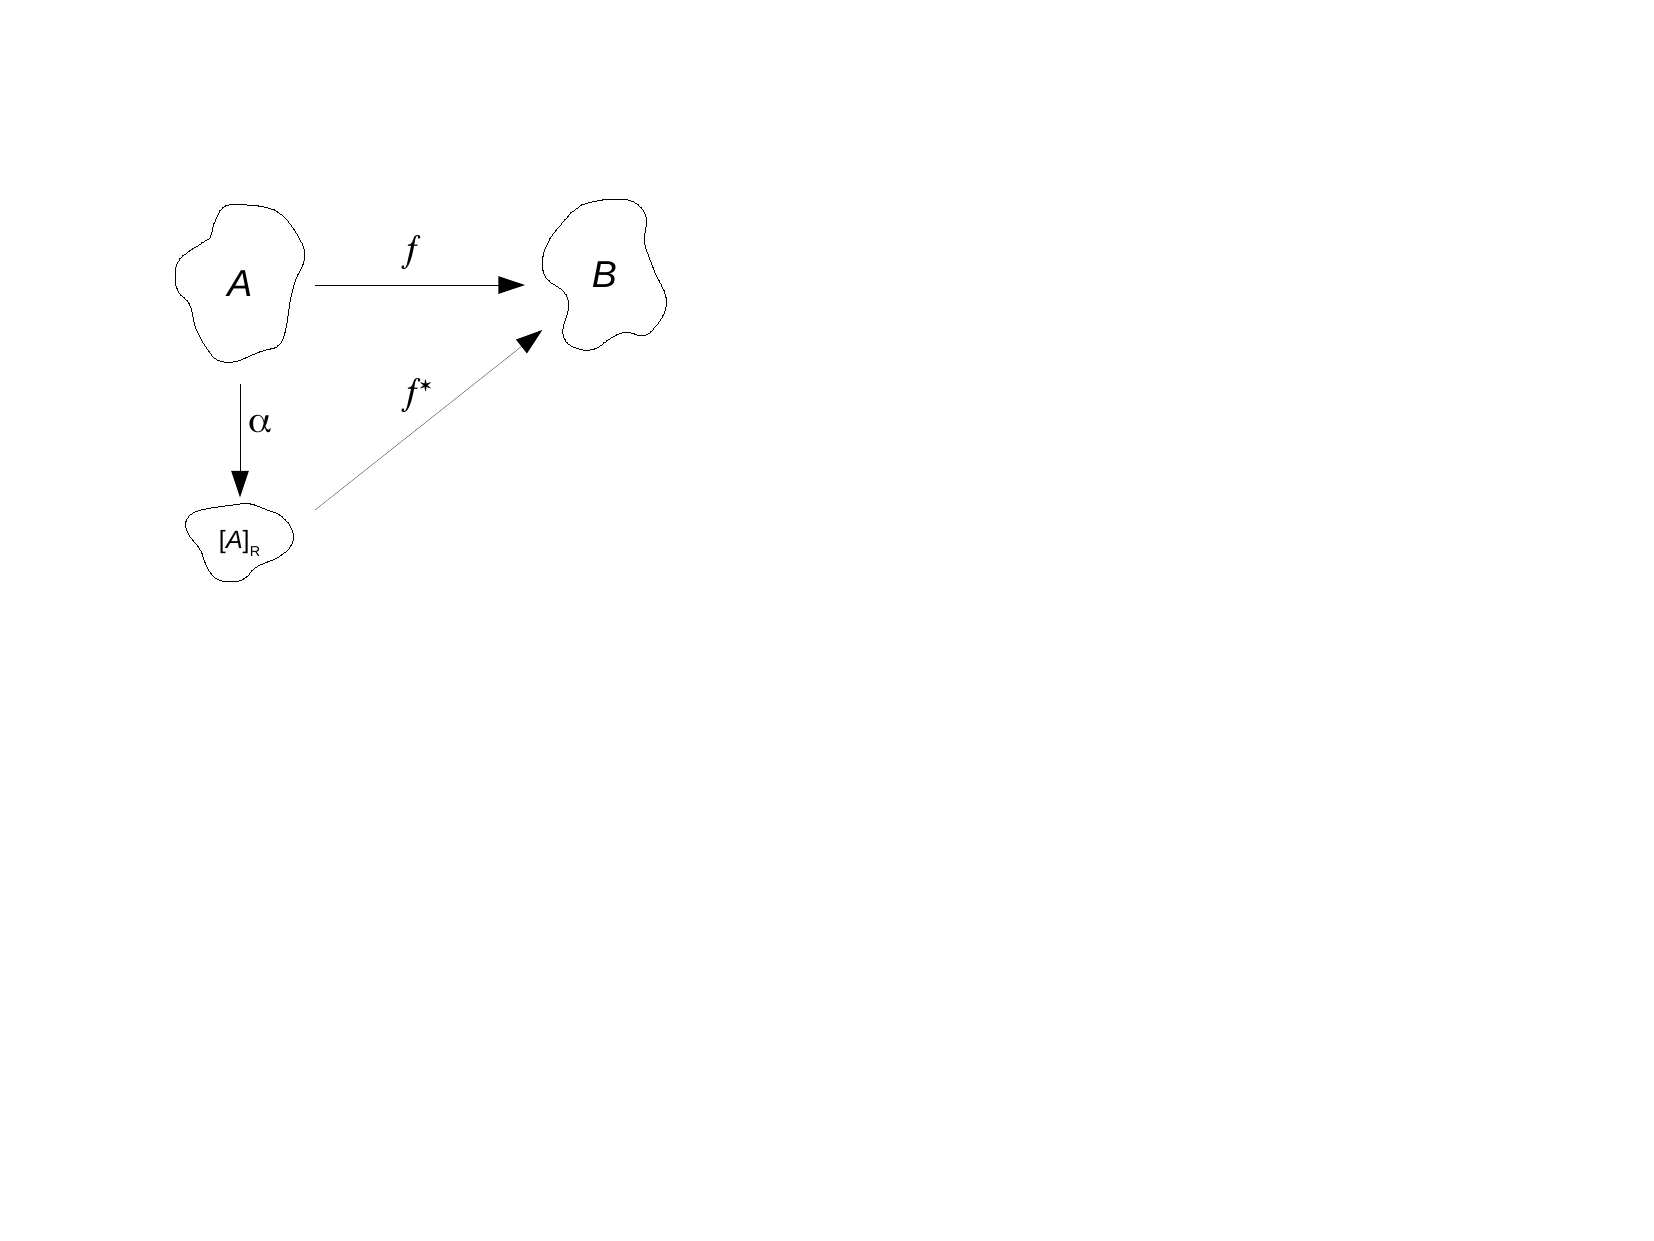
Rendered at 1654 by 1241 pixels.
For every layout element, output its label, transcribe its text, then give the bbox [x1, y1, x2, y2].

text_box ¦* [386, 369, 466, 434]
text_box B [542, 199, 667, 351]
text_box ¦ [386, 227, 447, 292]
text_box [A]R [185, 503, 294, 582]
text_box a [233, 399, 294, 463]
text_box A [175, 204, 305, 363]
